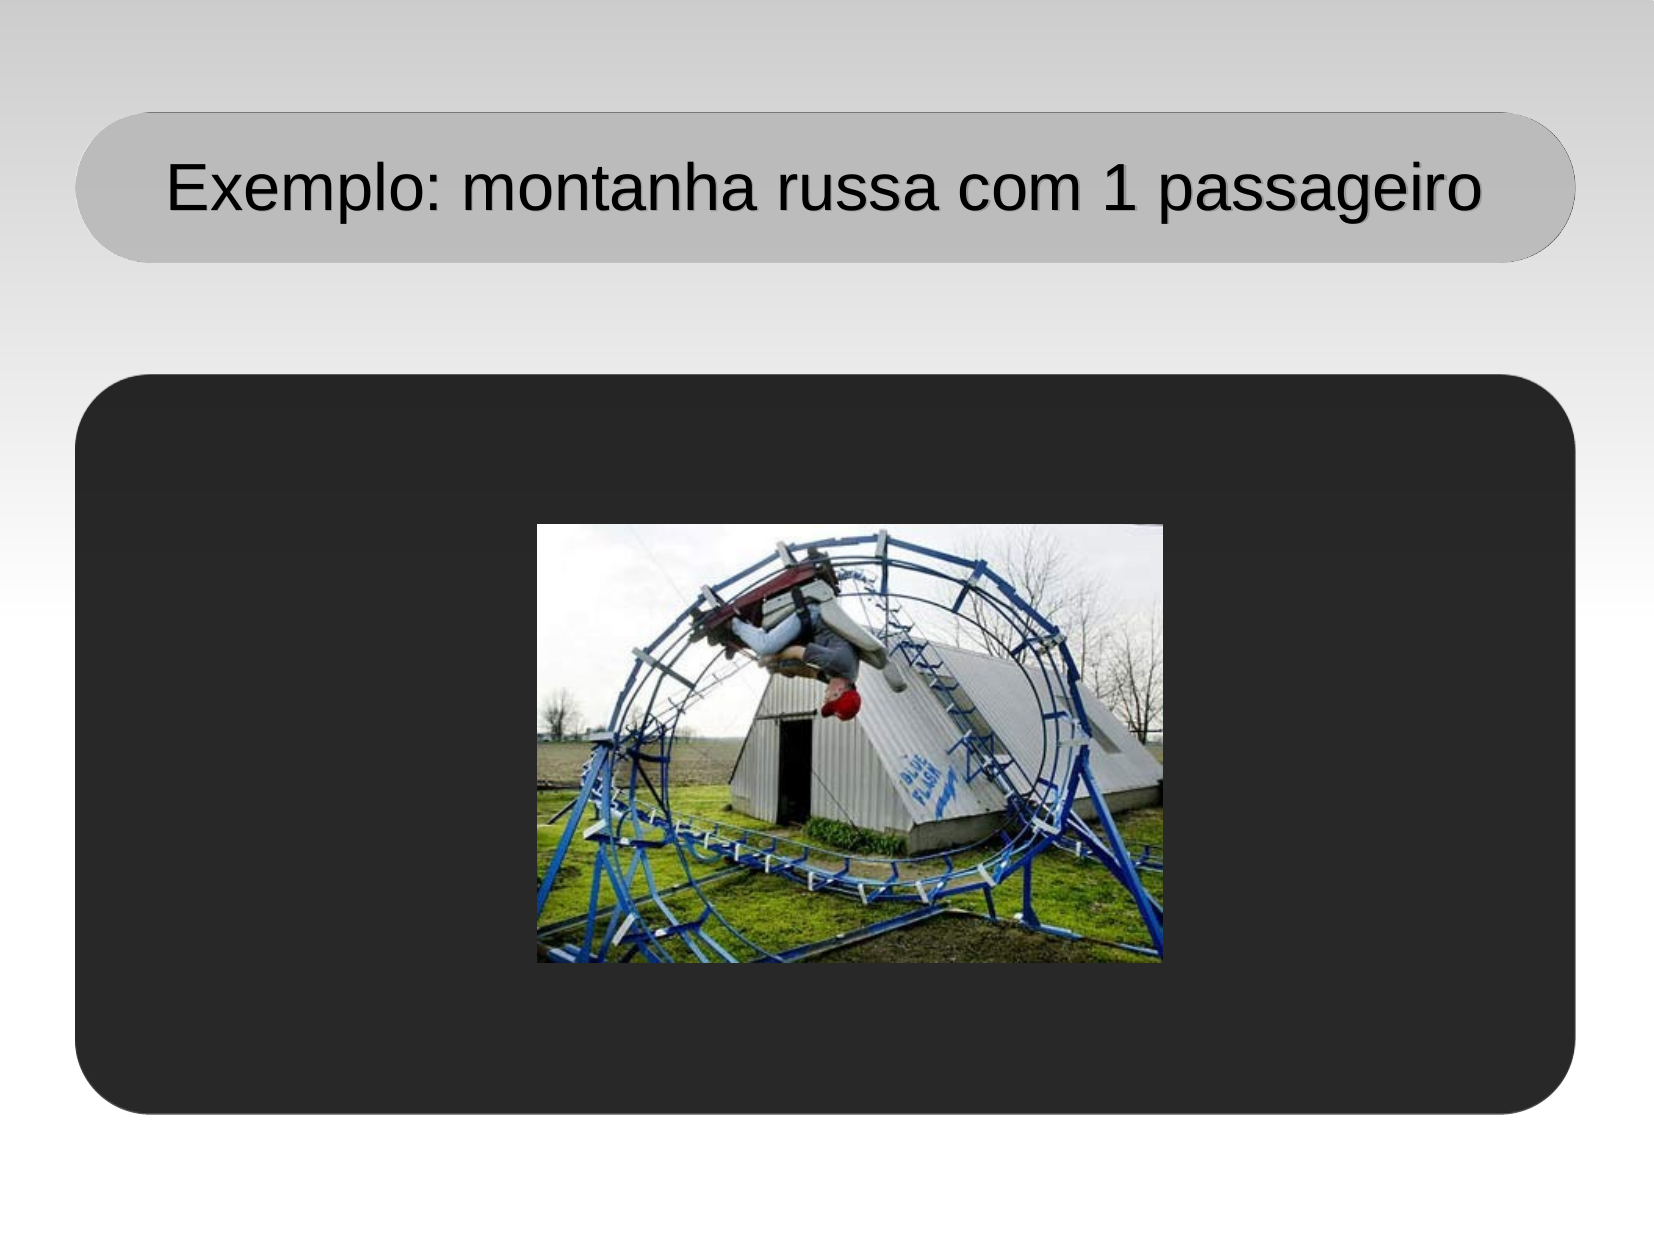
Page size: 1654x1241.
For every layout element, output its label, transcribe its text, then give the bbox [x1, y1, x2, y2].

text_box Exemplo: montanha russa com 1 passageiro [75, 112, 1576, 263]
picture [537, 524, 1163, 963]
text_box [75, 375, 1576, 1115]
